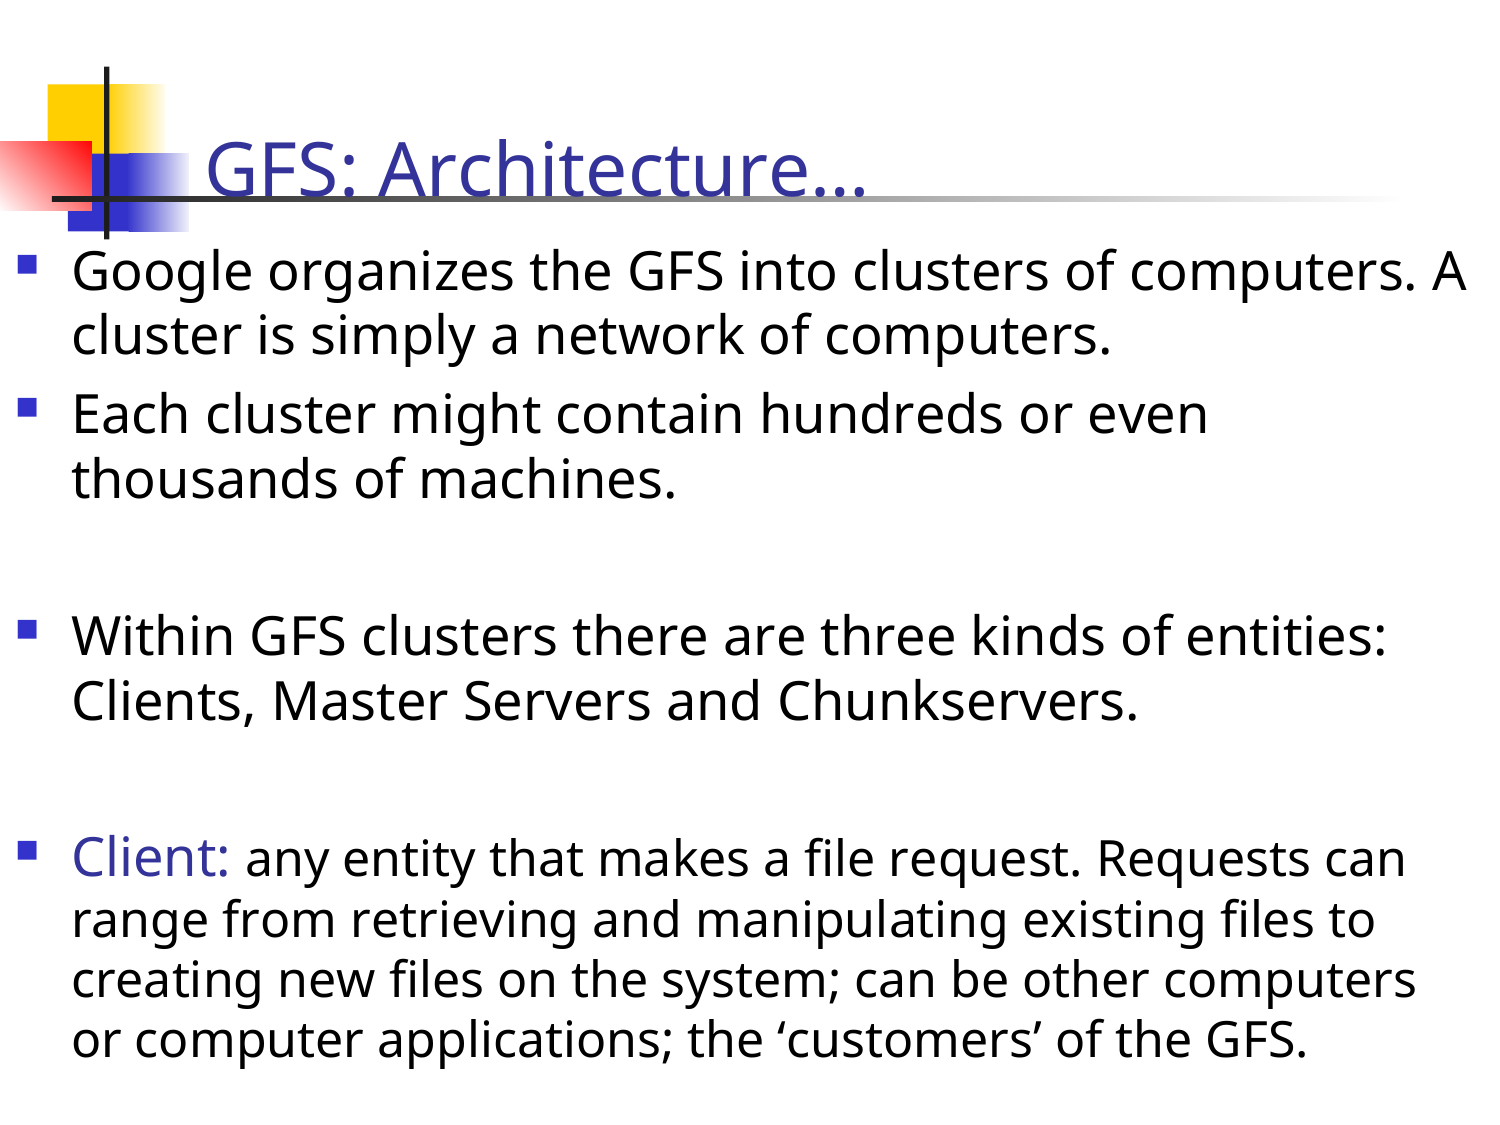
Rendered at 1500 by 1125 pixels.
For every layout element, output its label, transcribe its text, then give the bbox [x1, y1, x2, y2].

text_box Google organizes the GFS into clusters of computers. A cluster is simply a network of computers. Each cluster might contain hundreds or even thousands of machines. Within GFS clusters there are three kinds of entities: Clients, Master Servers and Chunkservers. Client: any entity that makes a file request. Requests can range from retrieving and manipulating existing files to creating new files on the system; can be other computers or computer applications; the ‘customers’ of the GFS. [0, 228, 1494, 1122]
text_box GFS: Architecture… [189, 81, 1468, 219]
